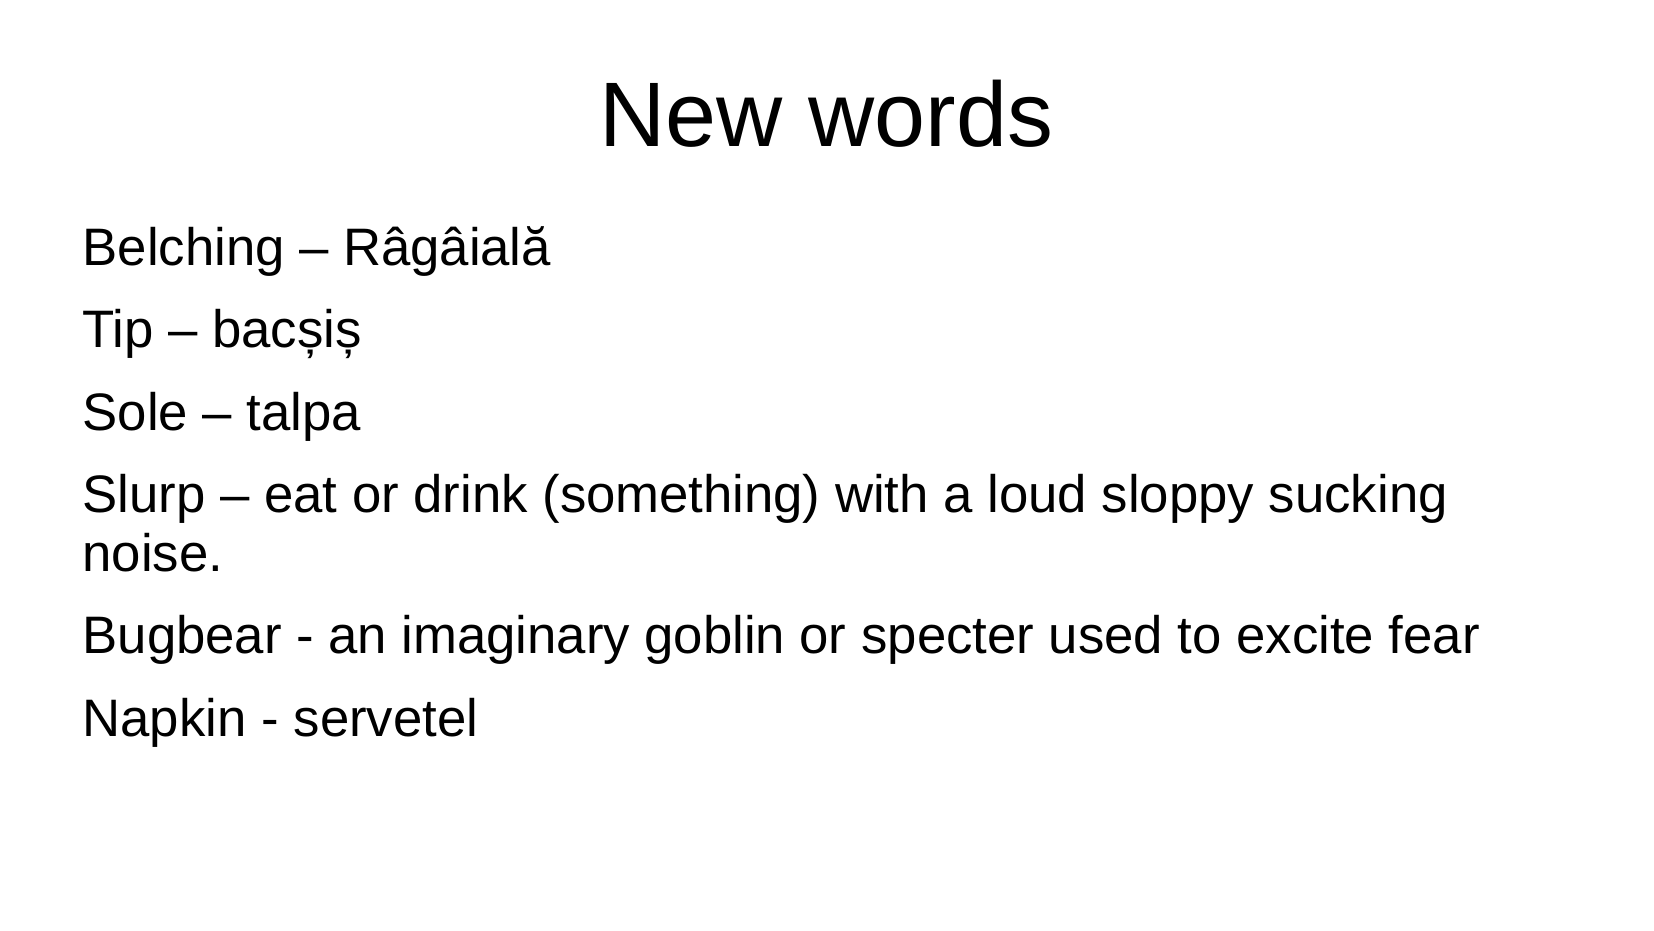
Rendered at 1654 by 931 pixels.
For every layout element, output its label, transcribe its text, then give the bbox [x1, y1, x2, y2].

list Belching – Râgâială Tip – bacșiș Sole – talpa Slurp – eat or drink (something) with a loud sloppy sucking noise. Bugbear - an imaginary goblin or specter used to excite fear Napkin - servetel [82, 217, 1571, 758]
title New words [82, 37, 1571, 193]
